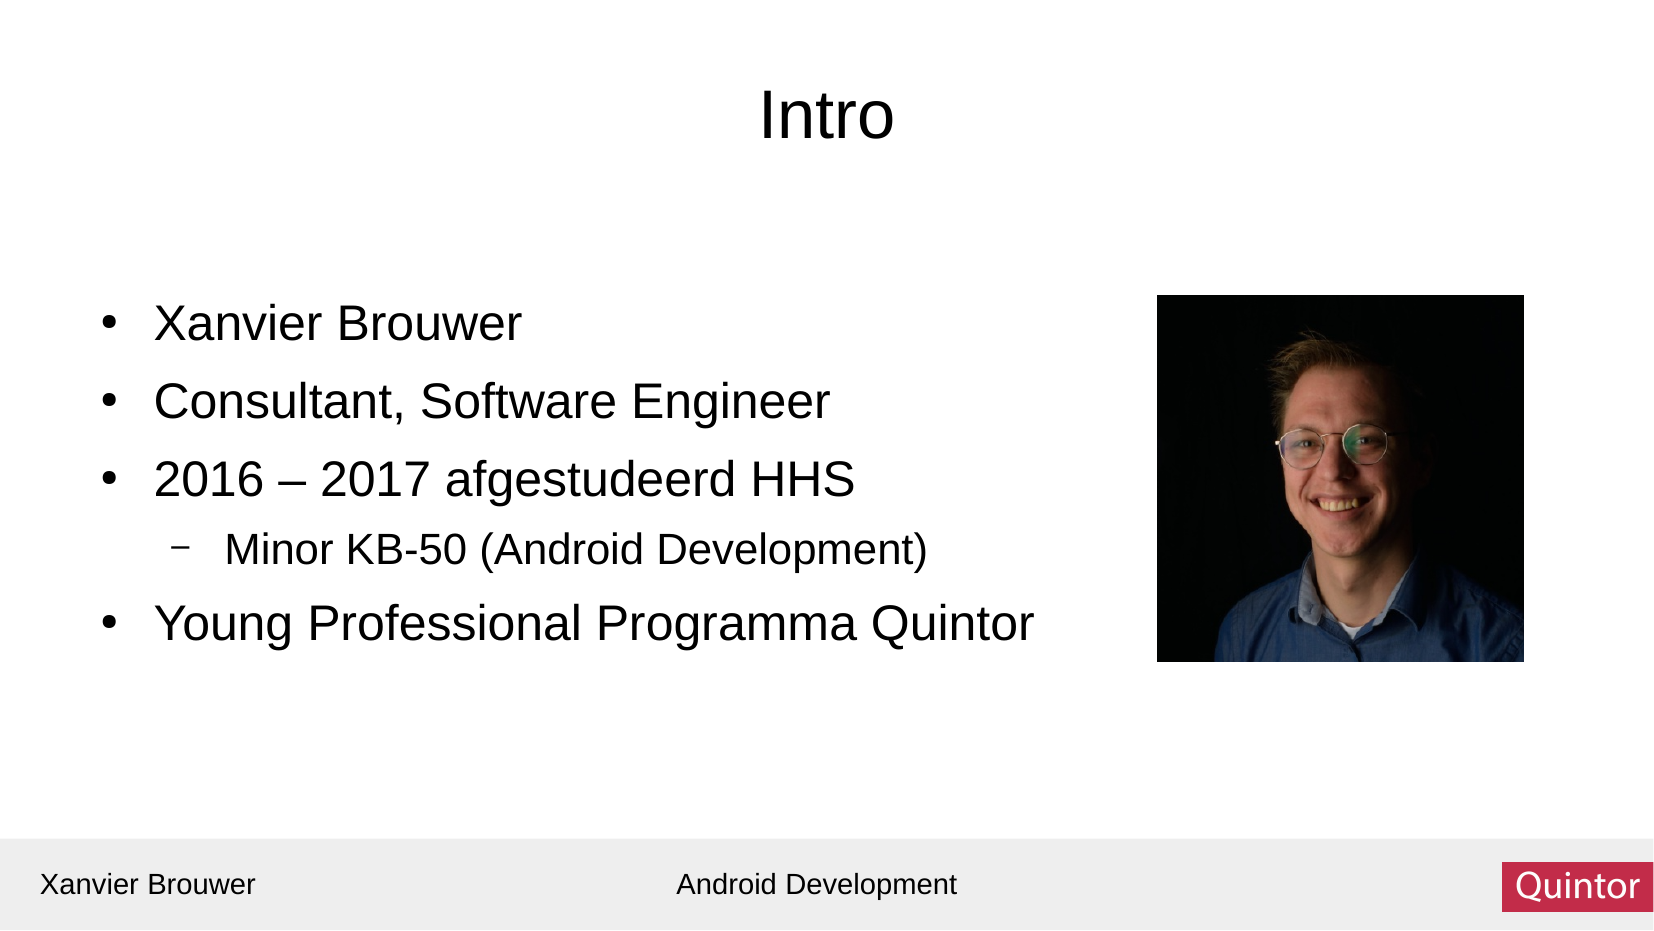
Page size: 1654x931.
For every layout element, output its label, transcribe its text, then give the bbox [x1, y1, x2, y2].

list Xanvier Brouwer Consultant, Software Engineer 2016 – 2017 afgestudeerd HHS Minor KB-50 (Android Development) Young Professional Programma Quintor [82, 217, 1571, 758]
picture [1502, 862, 1654, 912]
picture [1157, 295, 1524, 662]
title Intro [82, 37, 1571, 193]
